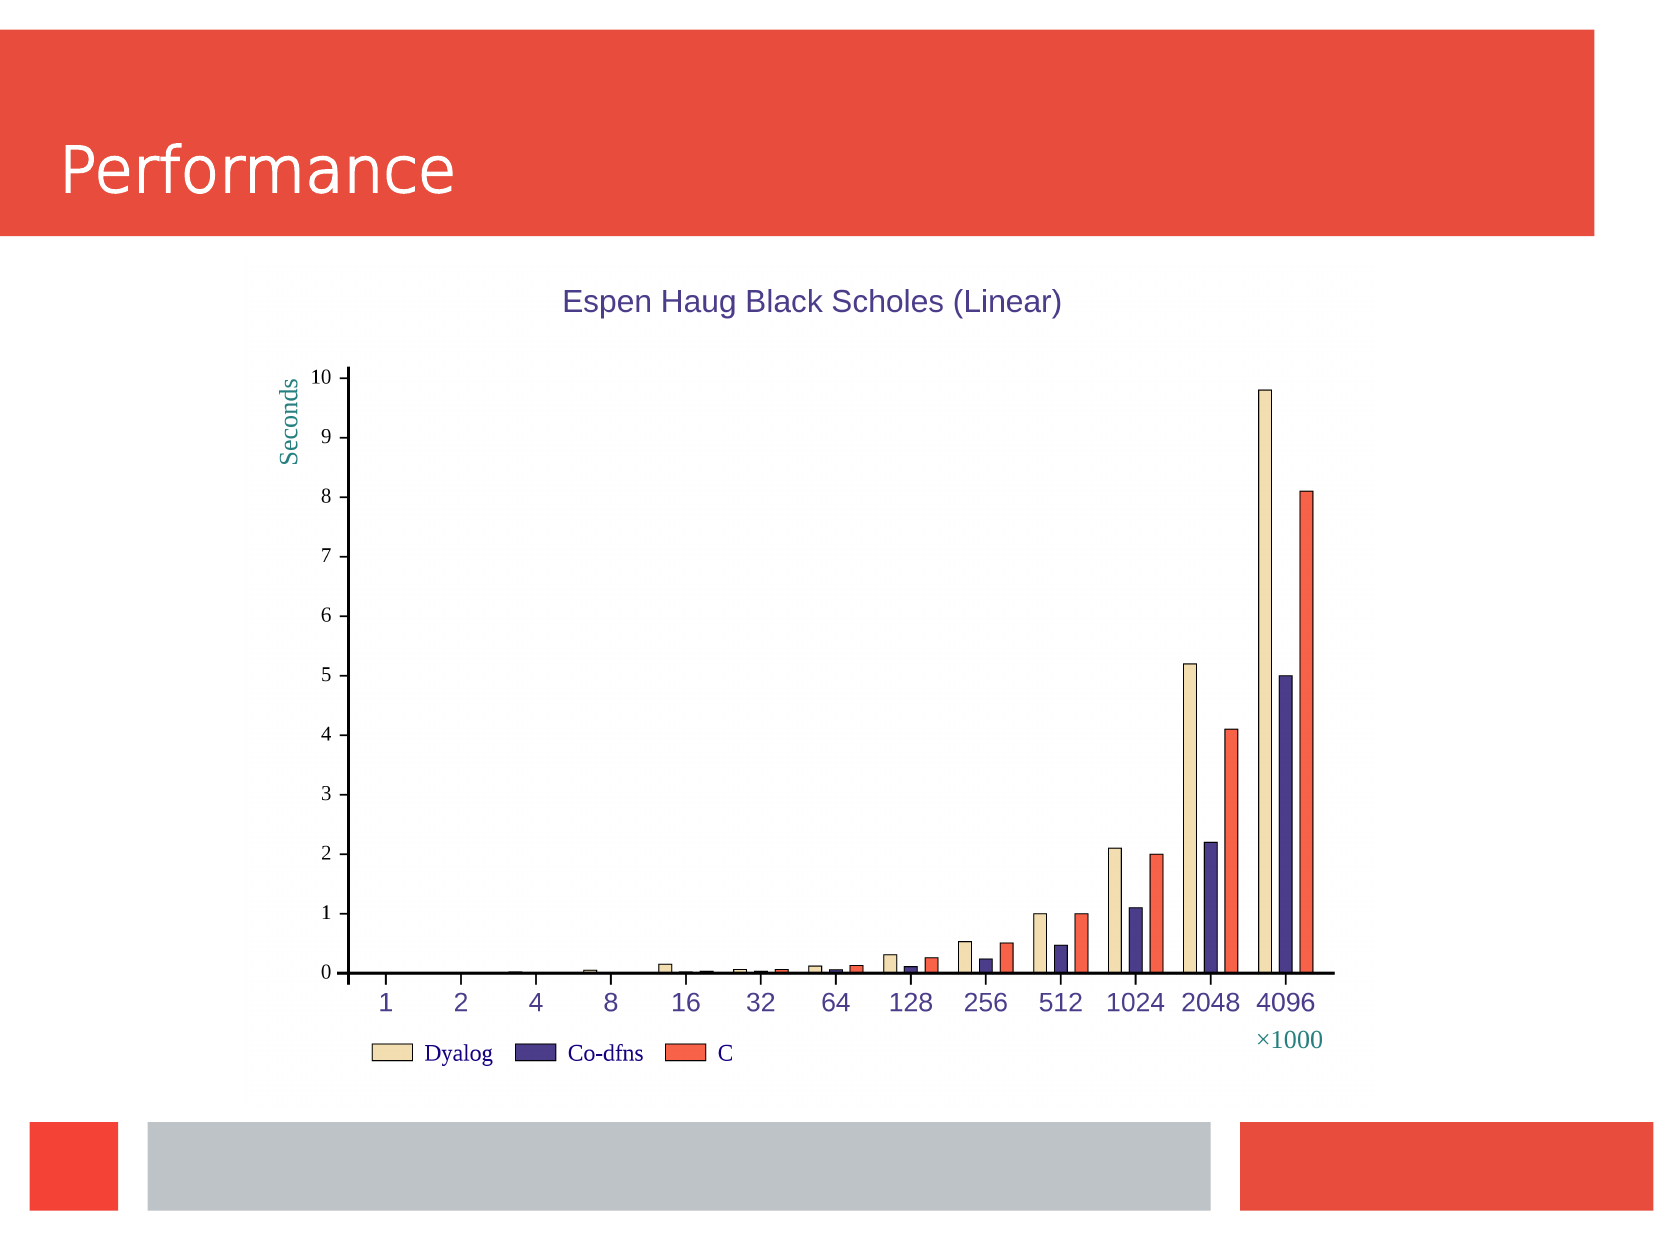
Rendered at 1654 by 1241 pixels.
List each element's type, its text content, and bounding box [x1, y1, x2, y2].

picture [243, 257, 1381, 1111]
title Performance [59, 59, 1595, 207]
